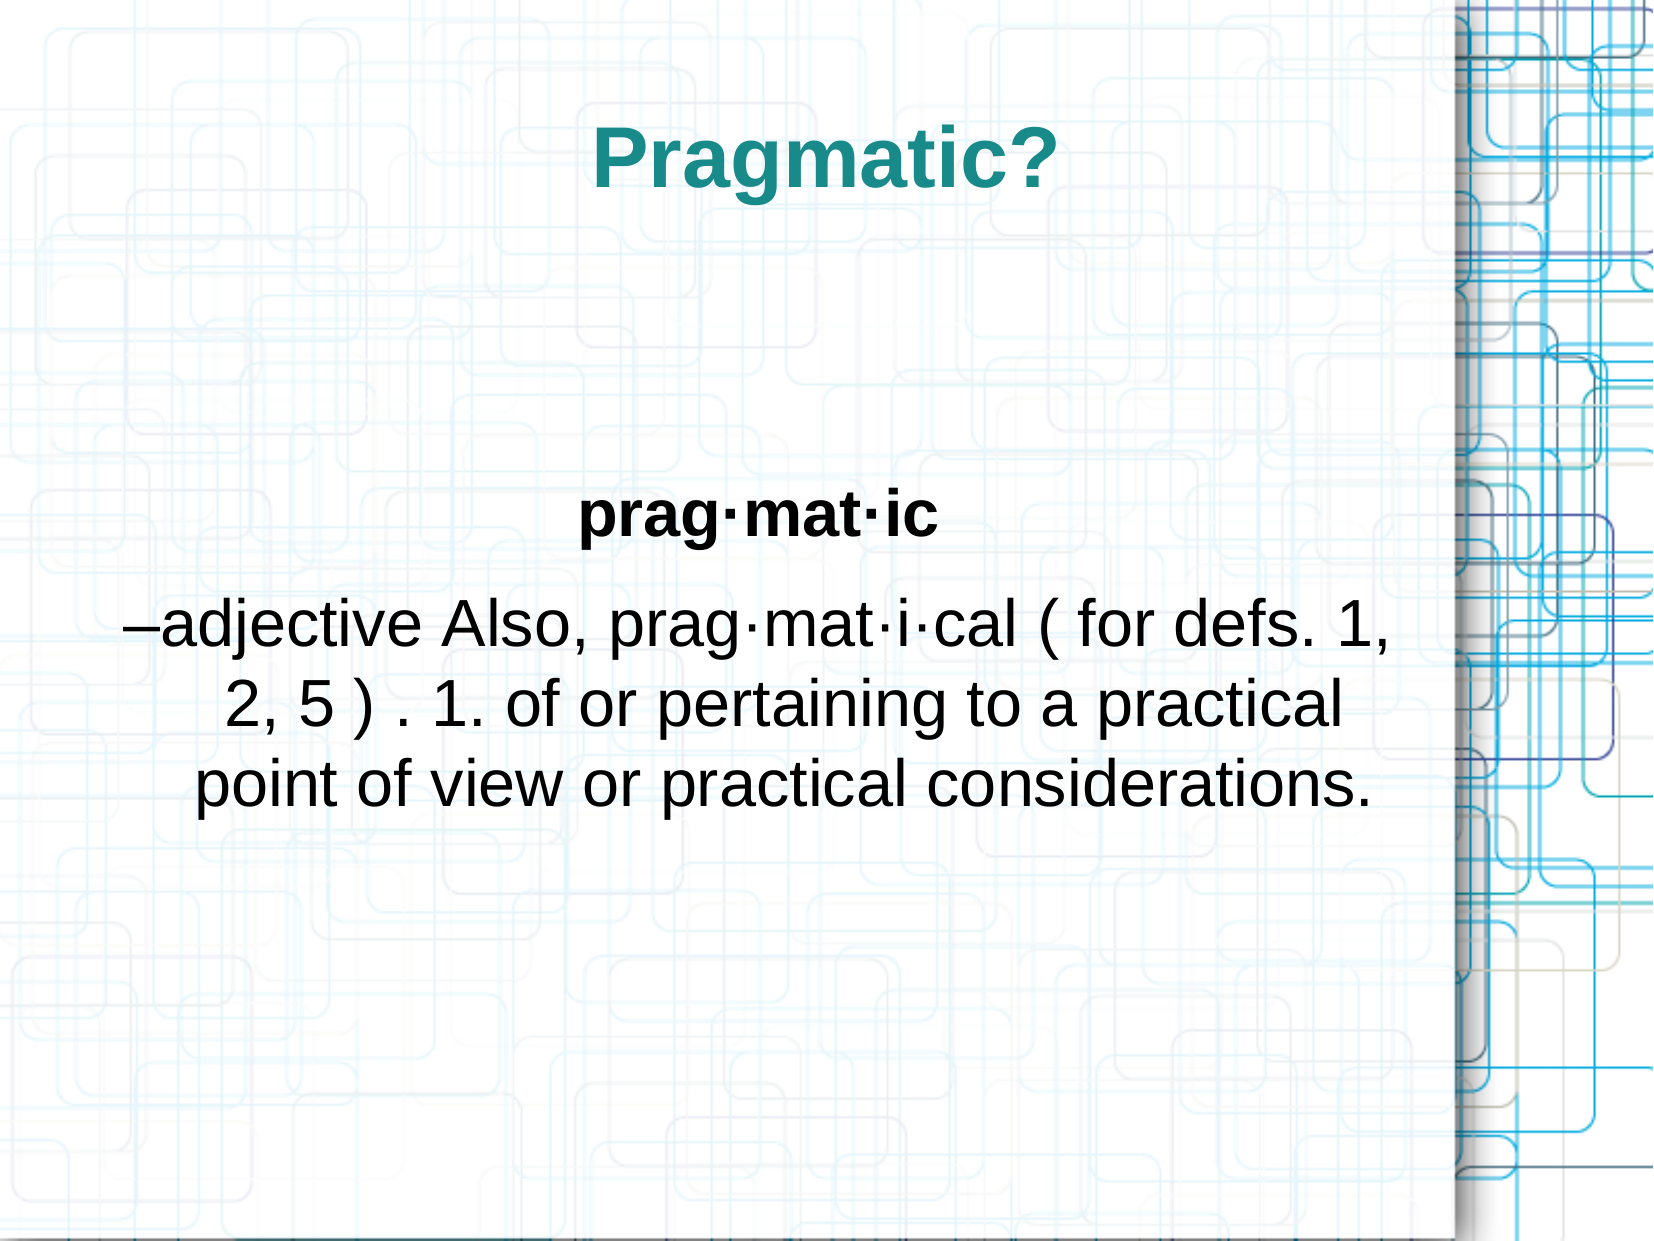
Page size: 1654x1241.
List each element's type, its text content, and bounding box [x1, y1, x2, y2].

subtitle prag·mat·ic –adjective Also, prag·mat·i·cal ( for defs. 1, 2, 5 ) . 1. of or pertaining to a practical point of view or practical considerations. [82, 290, 1417, 1109]
picture [0, 0, 1654, 1241]
title Pragmatic? [82, 49, 1571, 257]
